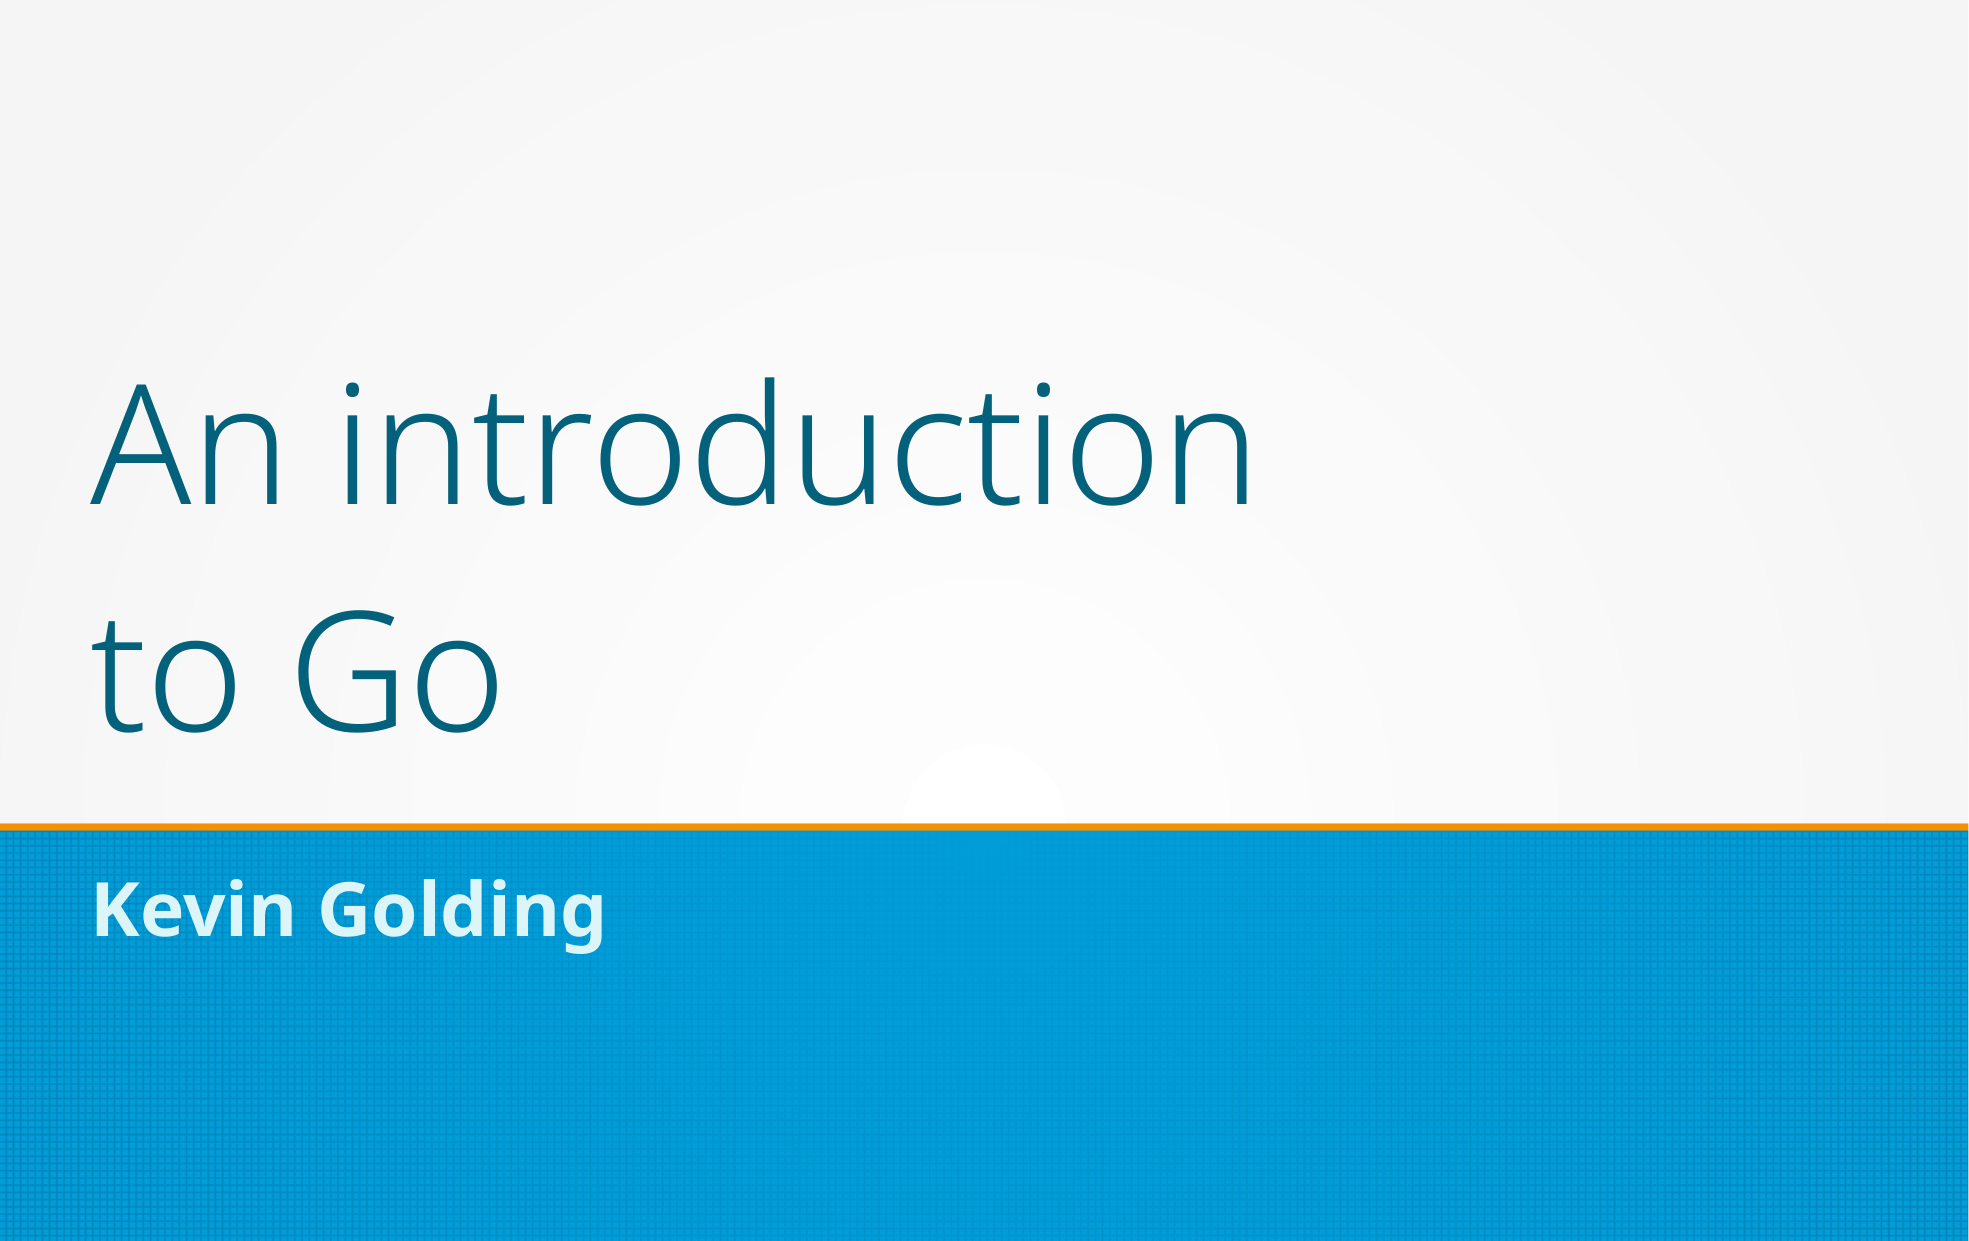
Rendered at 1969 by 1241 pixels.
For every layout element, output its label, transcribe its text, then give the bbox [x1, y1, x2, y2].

title An introduction to Go [90, 49, 1862, 781]
subtitle Kevin Golding [90, 855, 1861, 1111]
picture [0, 0, 1969, 830]
